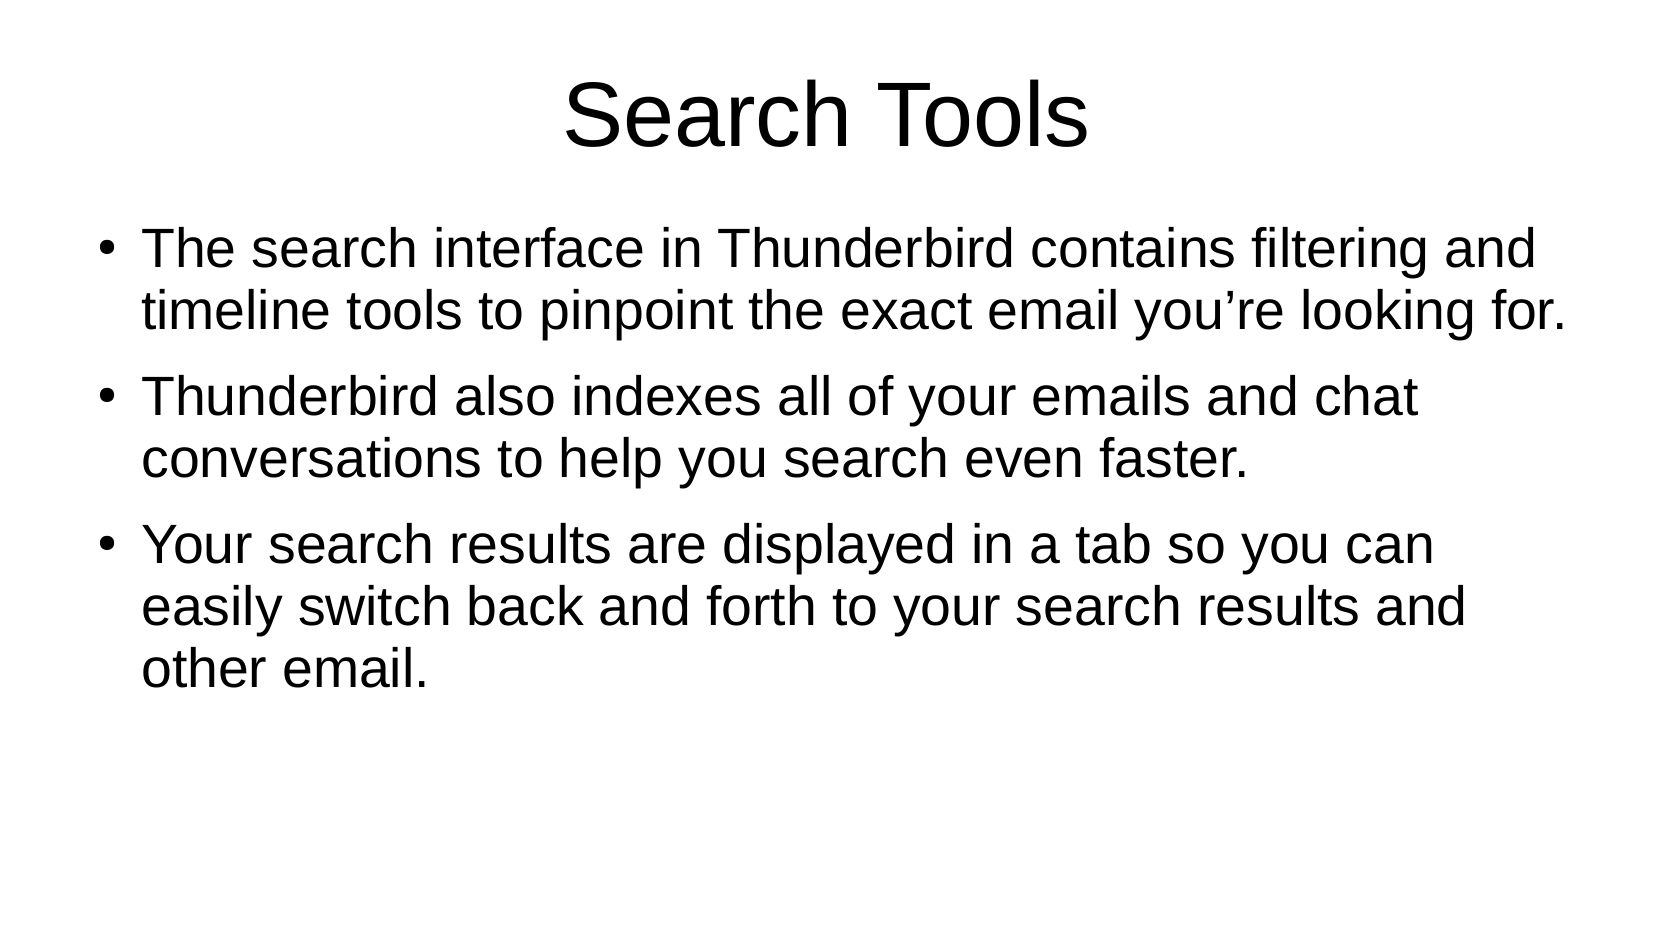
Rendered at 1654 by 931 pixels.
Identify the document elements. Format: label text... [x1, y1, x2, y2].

title Search Tools [82, 37, 1571, 193]
list The search interface in Thunderbird contains filtering and timeline tools to pinpoint the exact email you’re looking for. Thunderbird also indexes all of your emails and chat conversations to help you search even faster. Your search results are displayed in a tab so you can easily switch back and forth to your search results and other email. [82, 217, 1571, 758]
